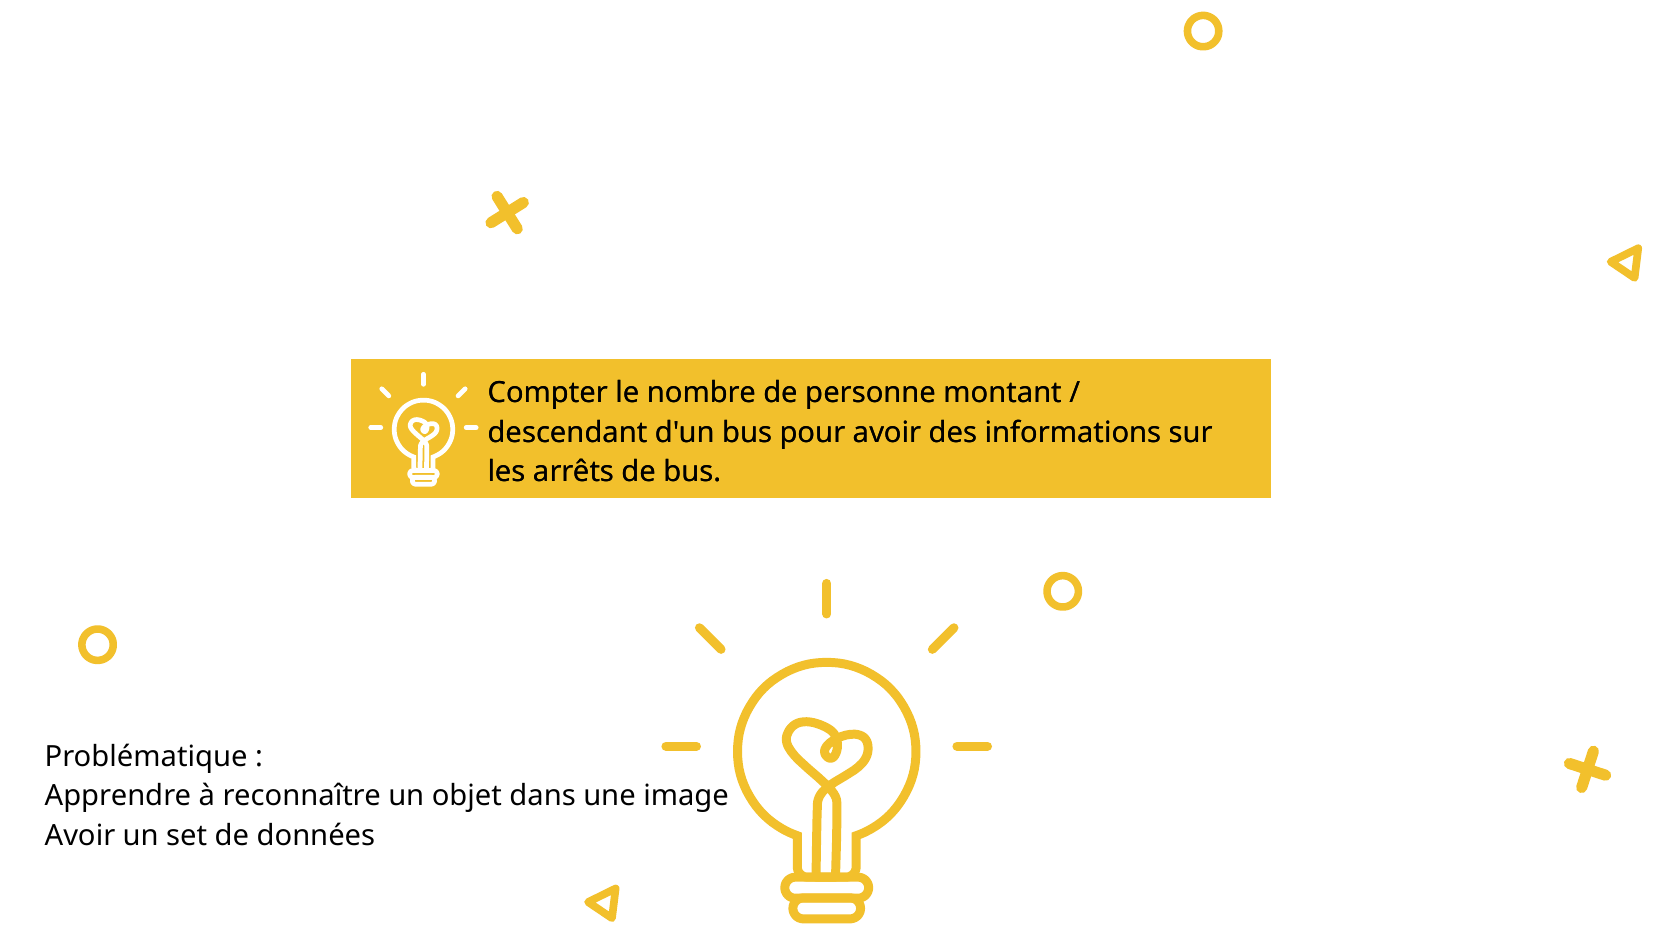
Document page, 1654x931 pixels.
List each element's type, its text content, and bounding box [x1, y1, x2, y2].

text_box Compter le nombre de personne montant / descendant d'un bus pour avoir des informations sur les arrêts de bus. [487, 339, 1241, 523]
text_box Problématique : Apprendre à reconnaître un objet dans une image Avoir un set de données [44, 702, 739, 886]
